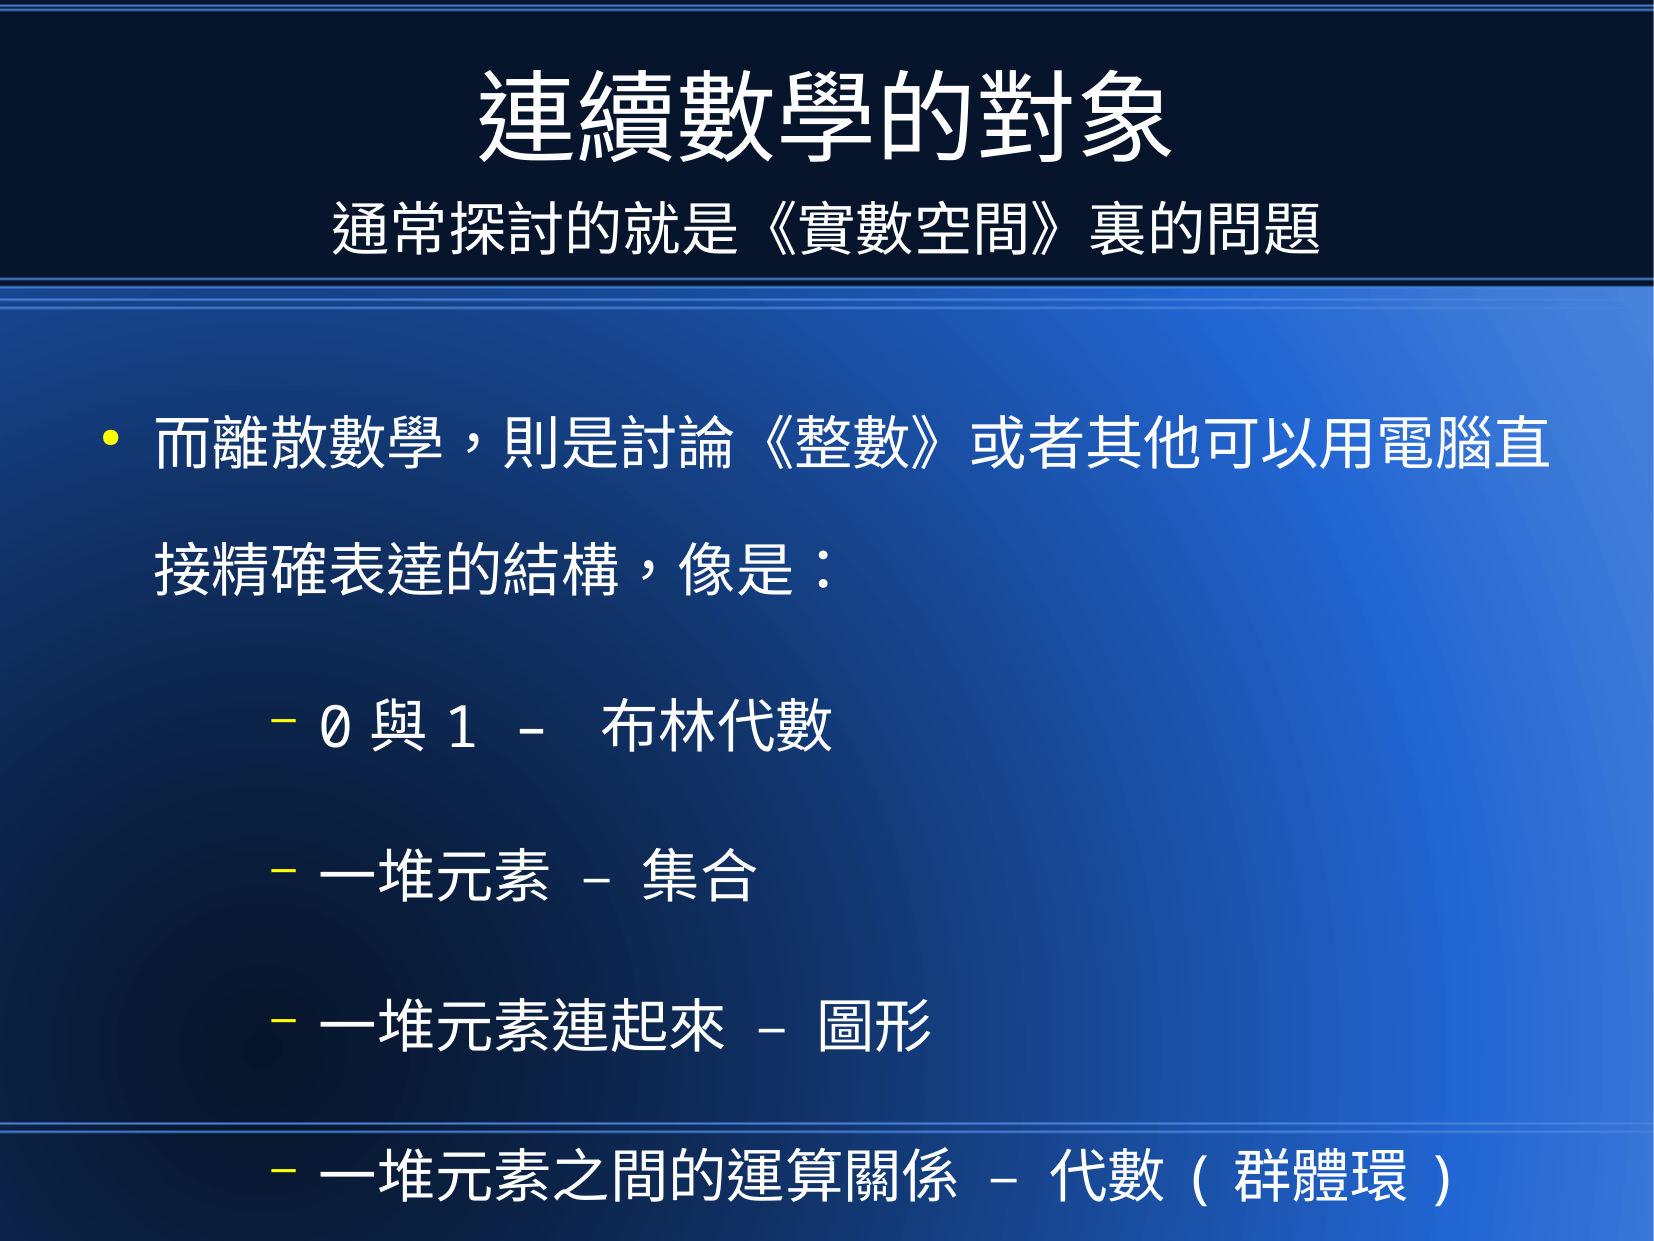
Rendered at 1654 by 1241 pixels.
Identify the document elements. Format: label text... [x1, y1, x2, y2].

picture [0, 0, 1654, 1241]
title 連續數學的對象 通常探討的就是《實數空間》裏的問題 [82, 49, 1571, 257]
list 而離散數學，則是討論《整數》或者其他可以用電腦直接精確表達的結構，像是： 0與1 – 布林代數 一堆元素 – 集合 一堆元素連起來 – 圖形 一堆元素之間的運算關係 – 代數(群體環) [82, 355, 1571, 1241]
